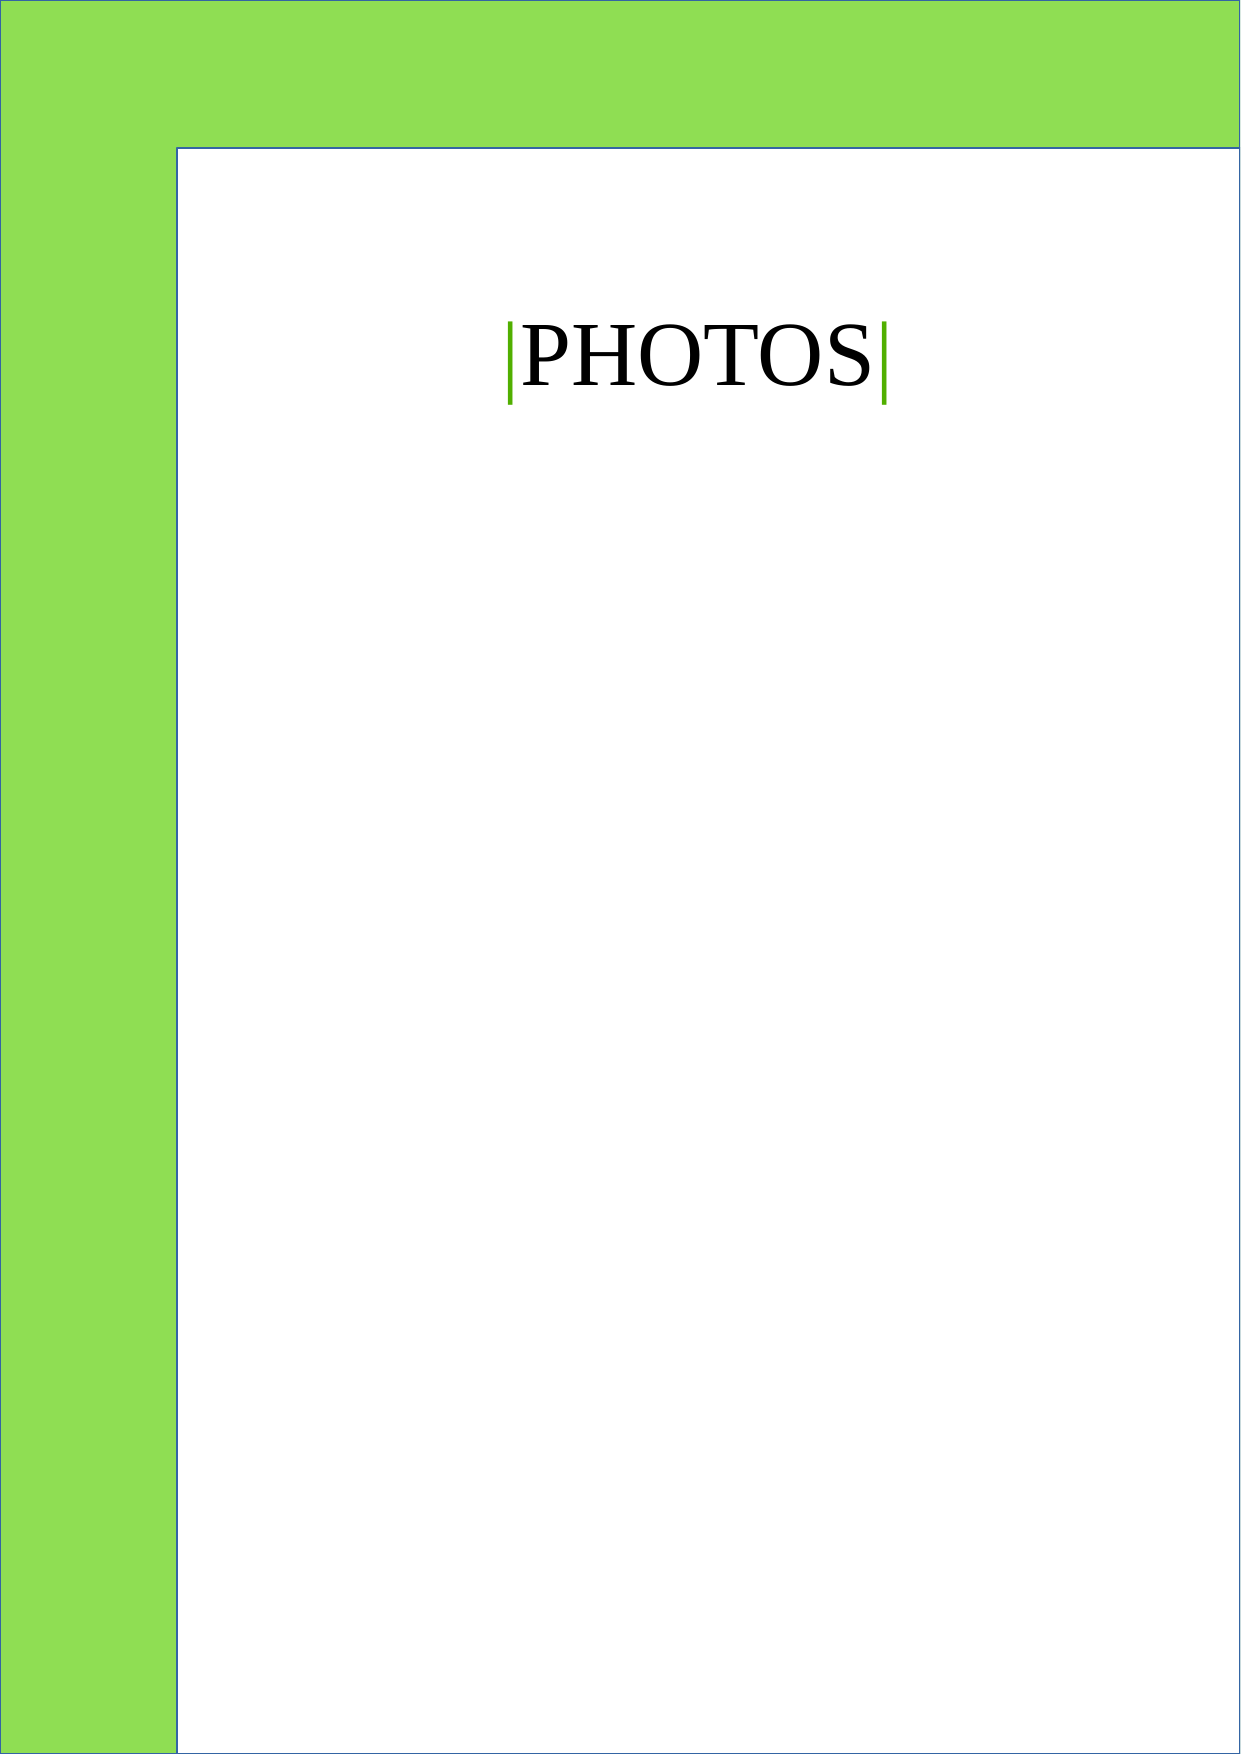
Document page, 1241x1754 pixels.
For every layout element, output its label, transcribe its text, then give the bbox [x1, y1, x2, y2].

text_box [0, 0, 1241, 1754]
text_box |PHOTOS| [487, 296, 931, 515]
